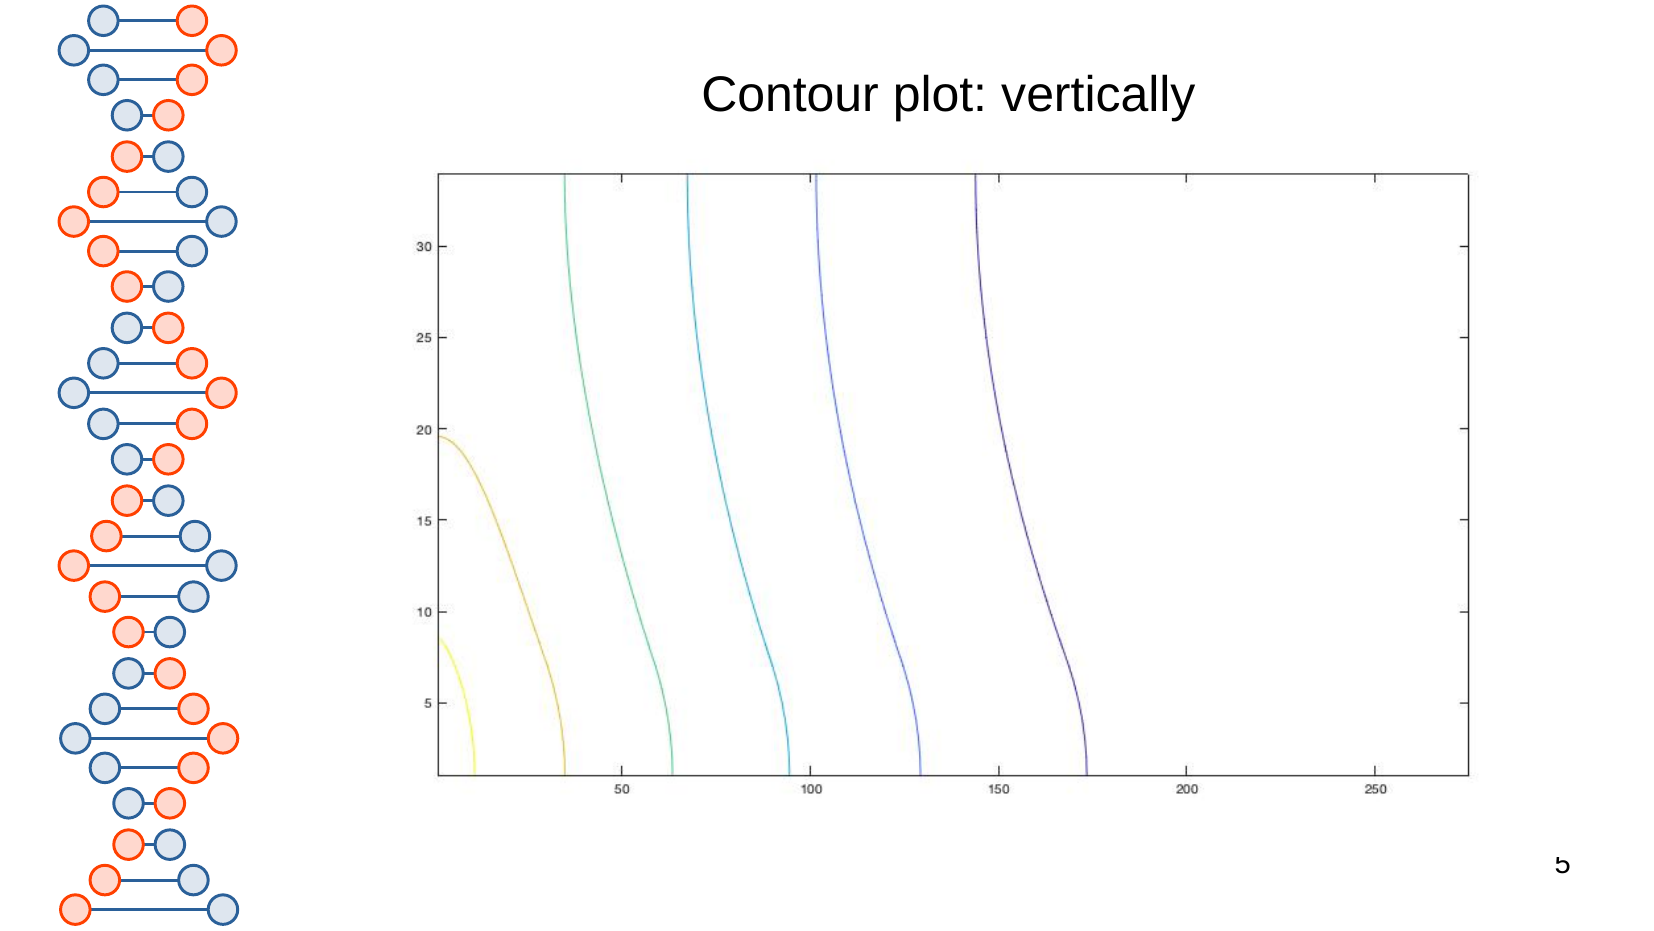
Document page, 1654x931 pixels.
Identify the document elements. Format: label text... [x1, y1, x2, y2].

picture [265, 118, 1596, 857]
text_box Contour plot: vertically [686, 59, 1211, 130]
